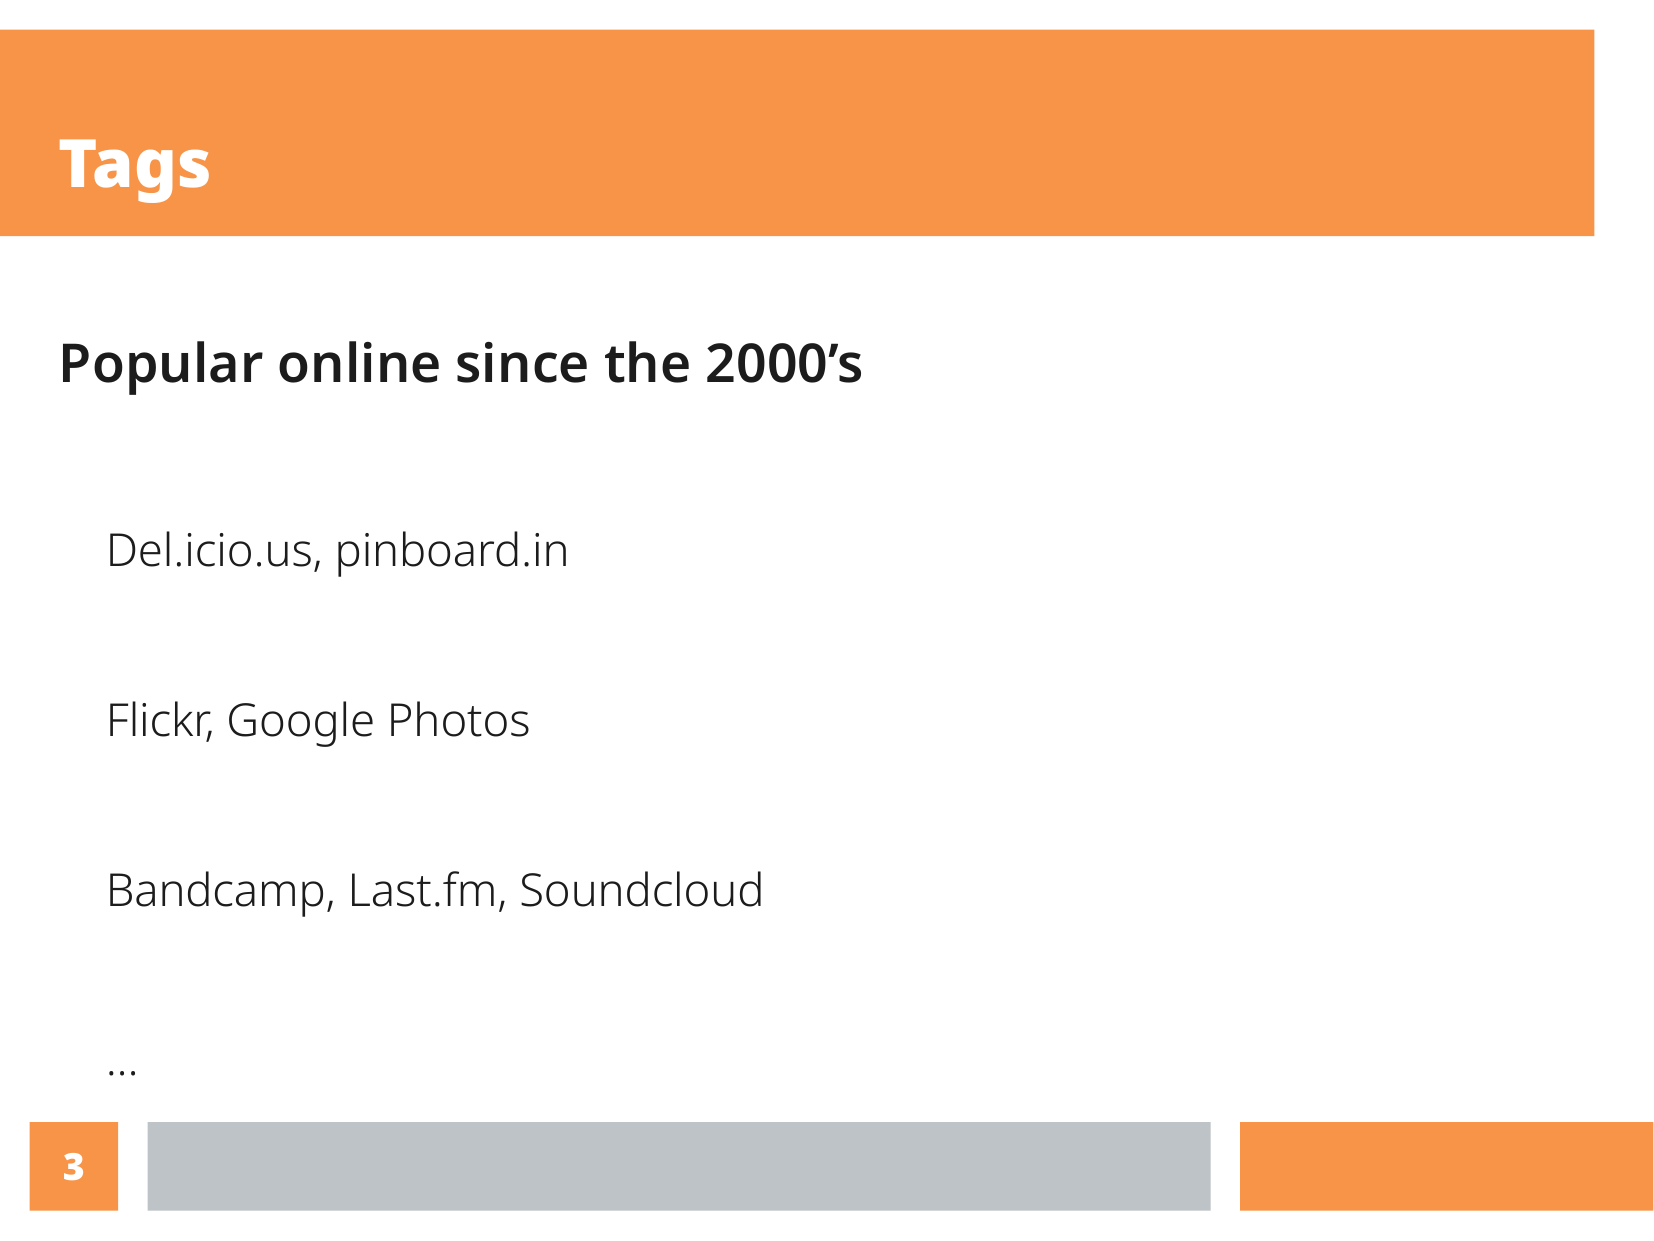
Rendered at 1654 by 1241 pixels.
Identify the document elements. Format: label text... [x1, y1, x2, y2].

list Popular online since the 2000’s Del.icio.us, pinboard.in Flickr, Google Photos Bandcamp, Last.fm, Soundcloud ... [59, 324, 1565, 1093]
title Tags [59, 59, 1595, 207]
